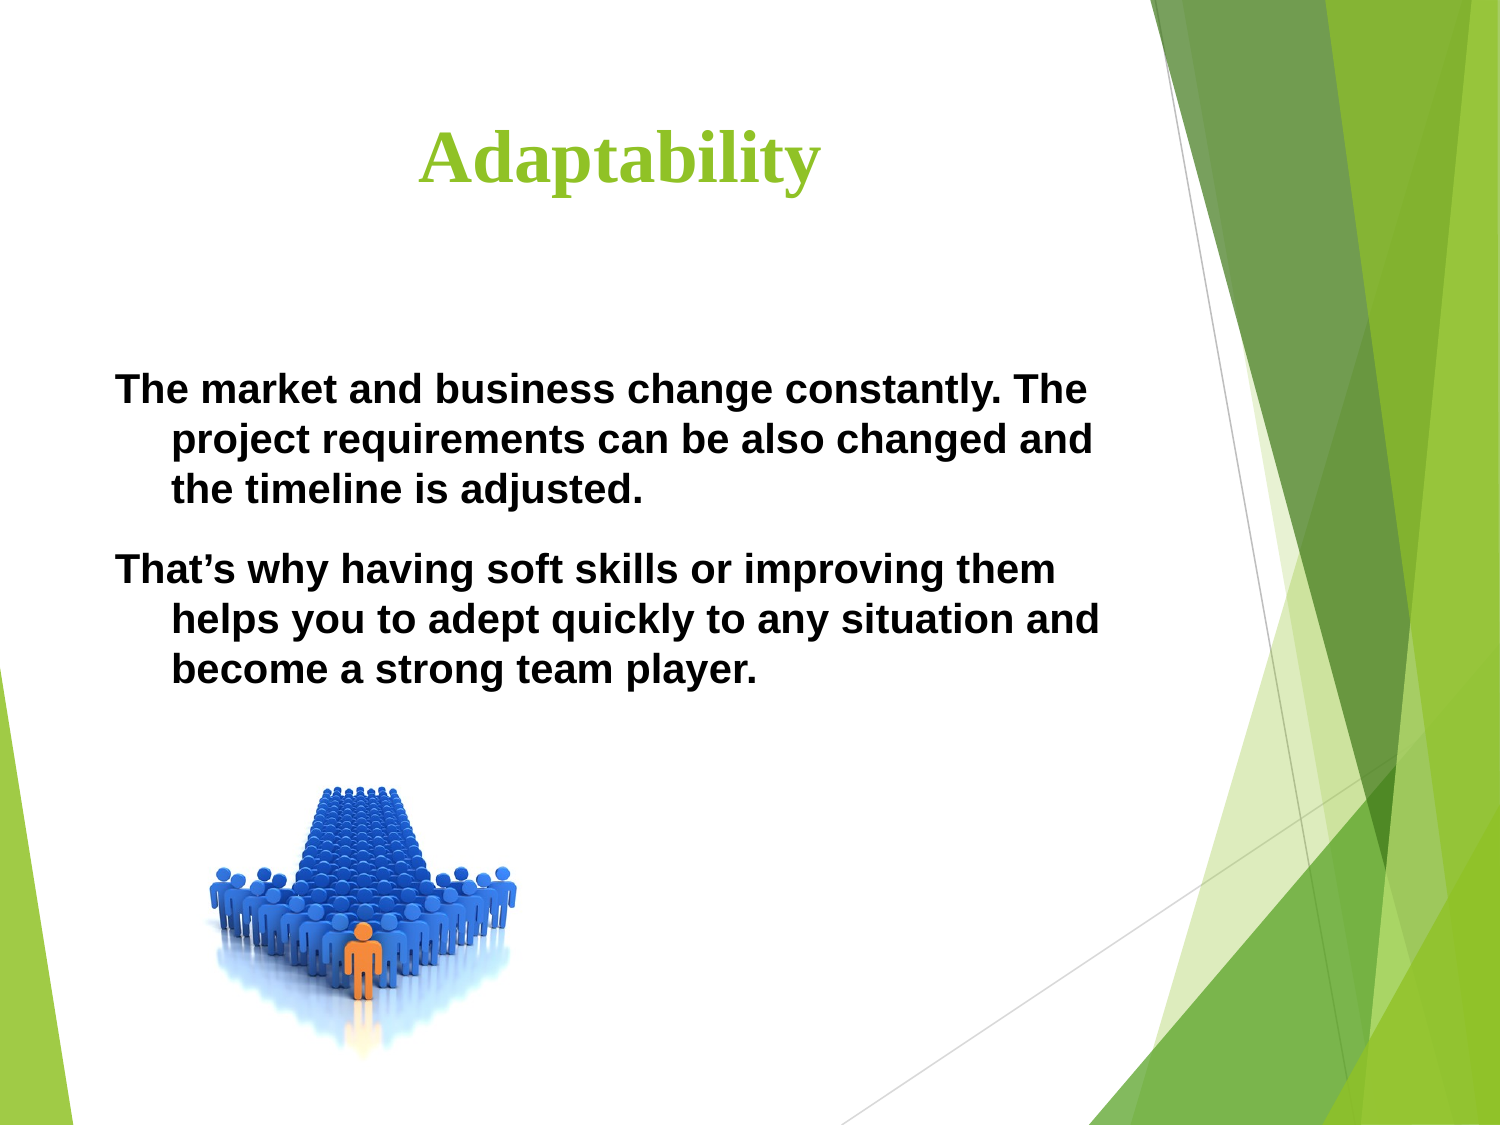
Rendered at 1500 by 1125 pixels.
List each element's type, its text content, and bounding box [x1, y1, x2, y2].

list The market and business change constantly. The project requirements can be also changed and the timeline is adjusted. That’s why having soft skills or improving them helps you to adept quickly to any situation and become a strong team player. [99, 354, 1142, 992]
picture [135, 749, 588, 1081]
title Adaptability [99, 99, 1142, 317]
